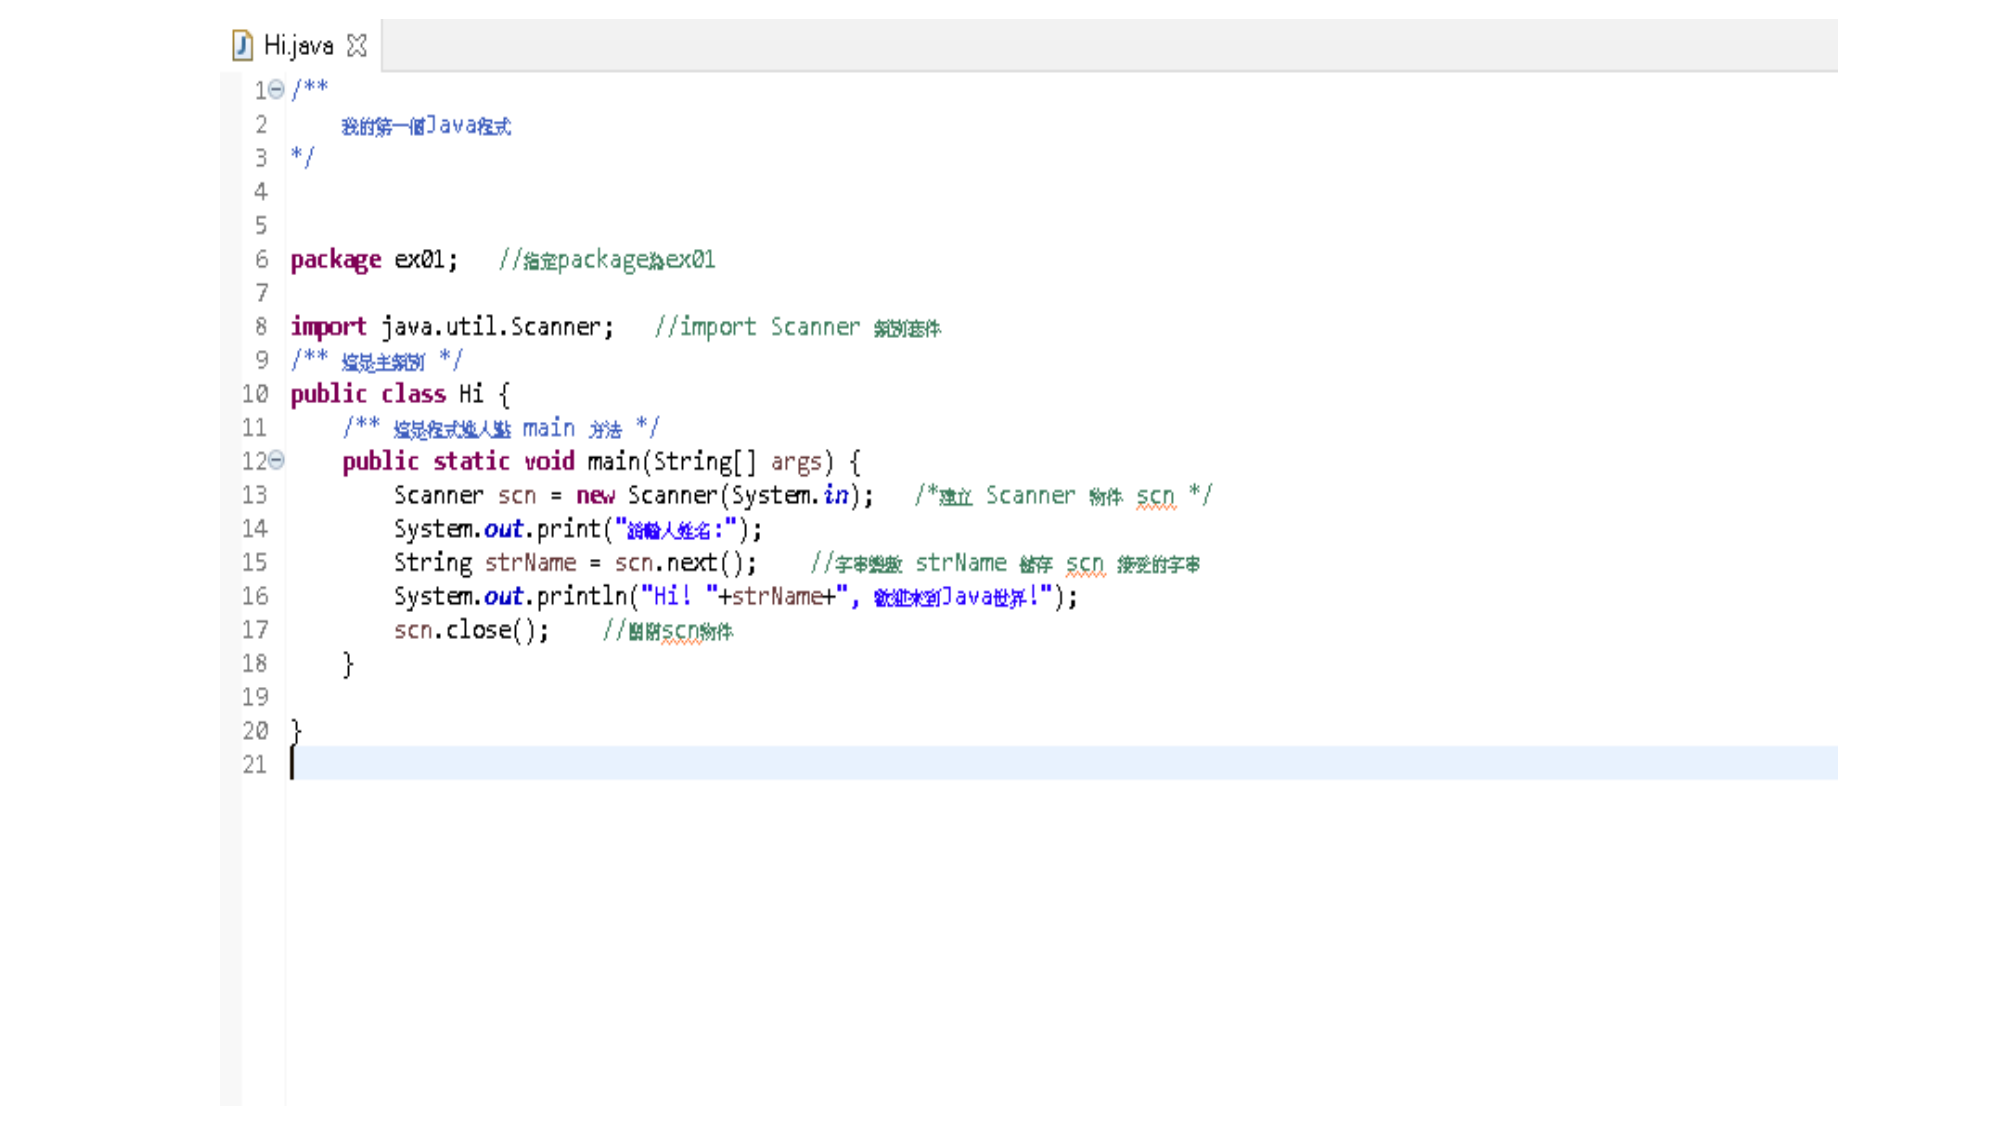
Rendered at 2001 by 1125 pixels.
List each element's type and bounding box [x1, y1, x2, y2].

picture [220, 19, 1838, 1106]
